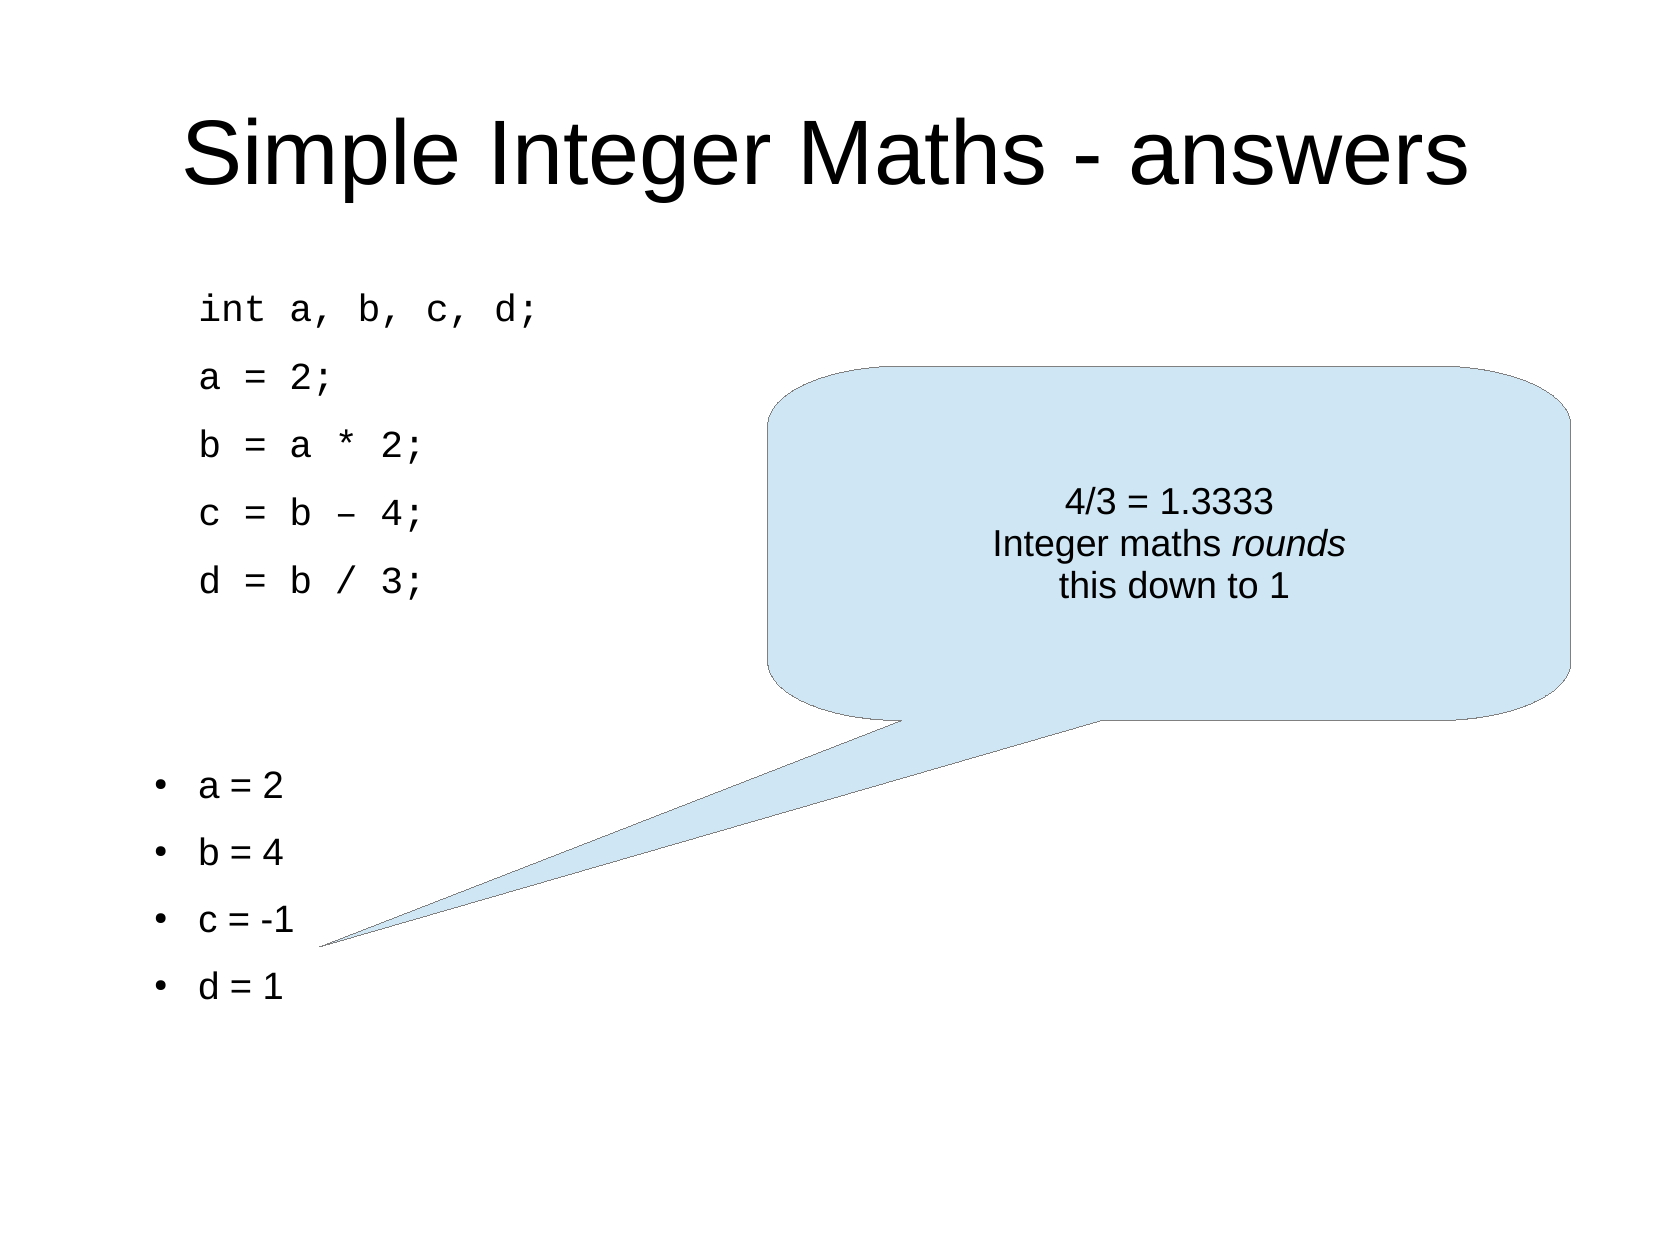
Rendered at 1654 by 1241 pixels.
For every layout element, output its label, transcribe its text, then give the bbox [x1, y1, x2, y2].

text_box 4/3 = 1.3333 Integer maths rounds this down to 1 [319, 366, 1571, 947]
list int a, b, c, d; a = 2; b = a * 2; c = b – 4; d = b / 3; a = 2 b = 4 c = -1 d = 1 [139, 290, 1595, 1010]
title Simple Integer Maths - answers [82, 49, 1571, 257]
